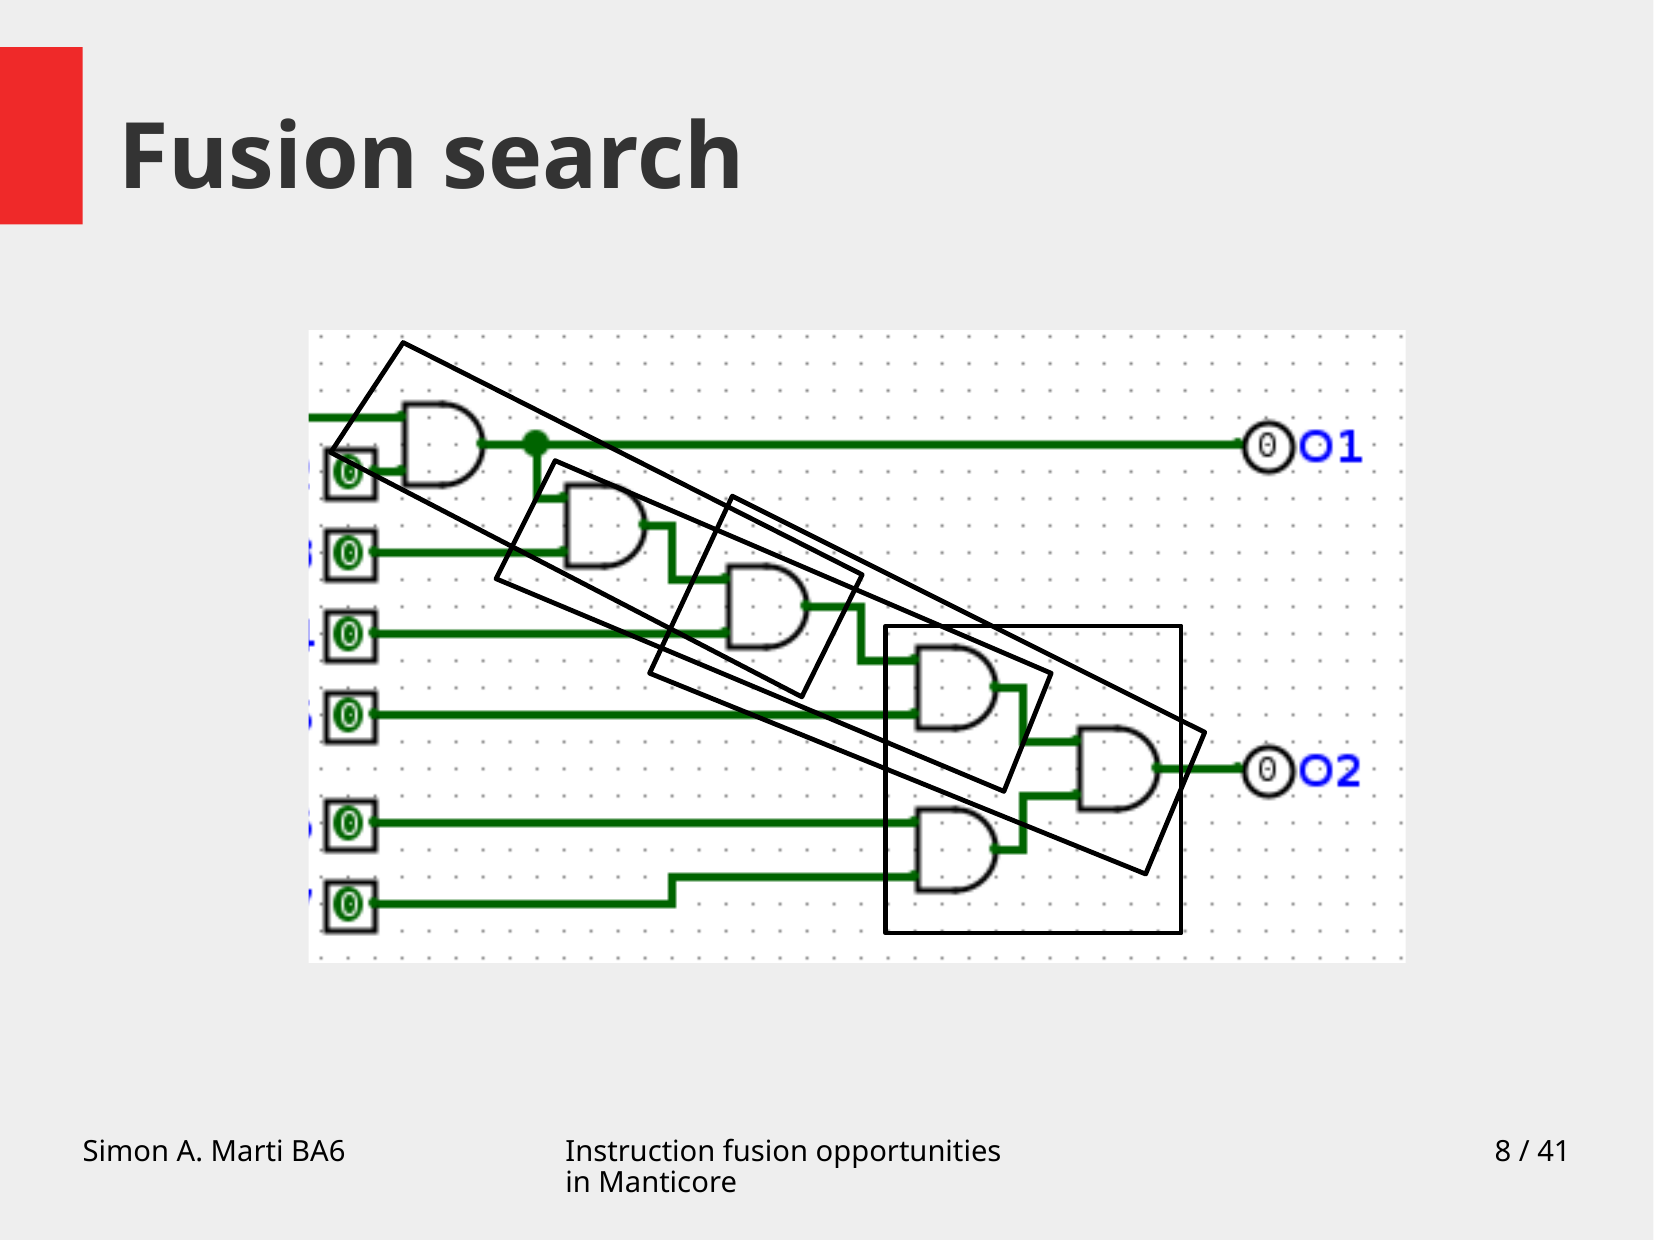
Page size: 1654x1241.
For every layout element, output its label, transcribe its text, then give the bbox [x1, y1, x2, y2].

title Fusion search [118, 49, 1571, 257]
picture [308, 330, 1406, 963]
